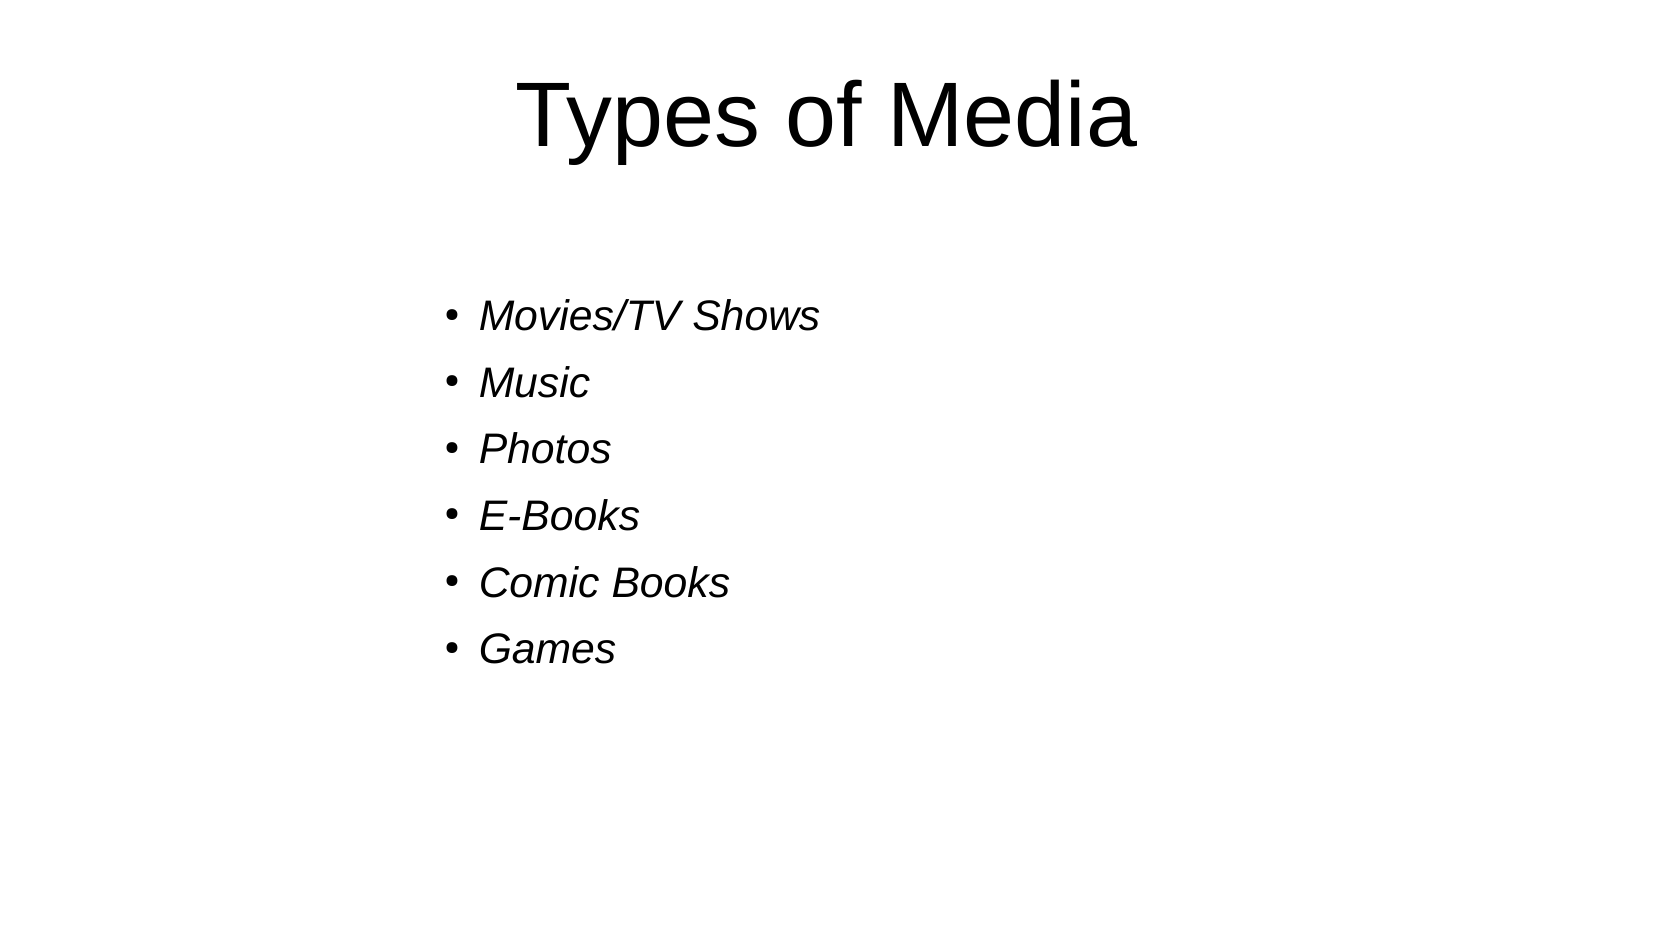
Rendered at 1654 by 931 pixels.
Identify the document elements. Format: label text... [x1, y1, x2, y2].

title Types of Media [82, 37, 1571, 193]
list Movies/TV Shows Music Photos E-Books Comic Books Games [433, 225, 1201, 676]
